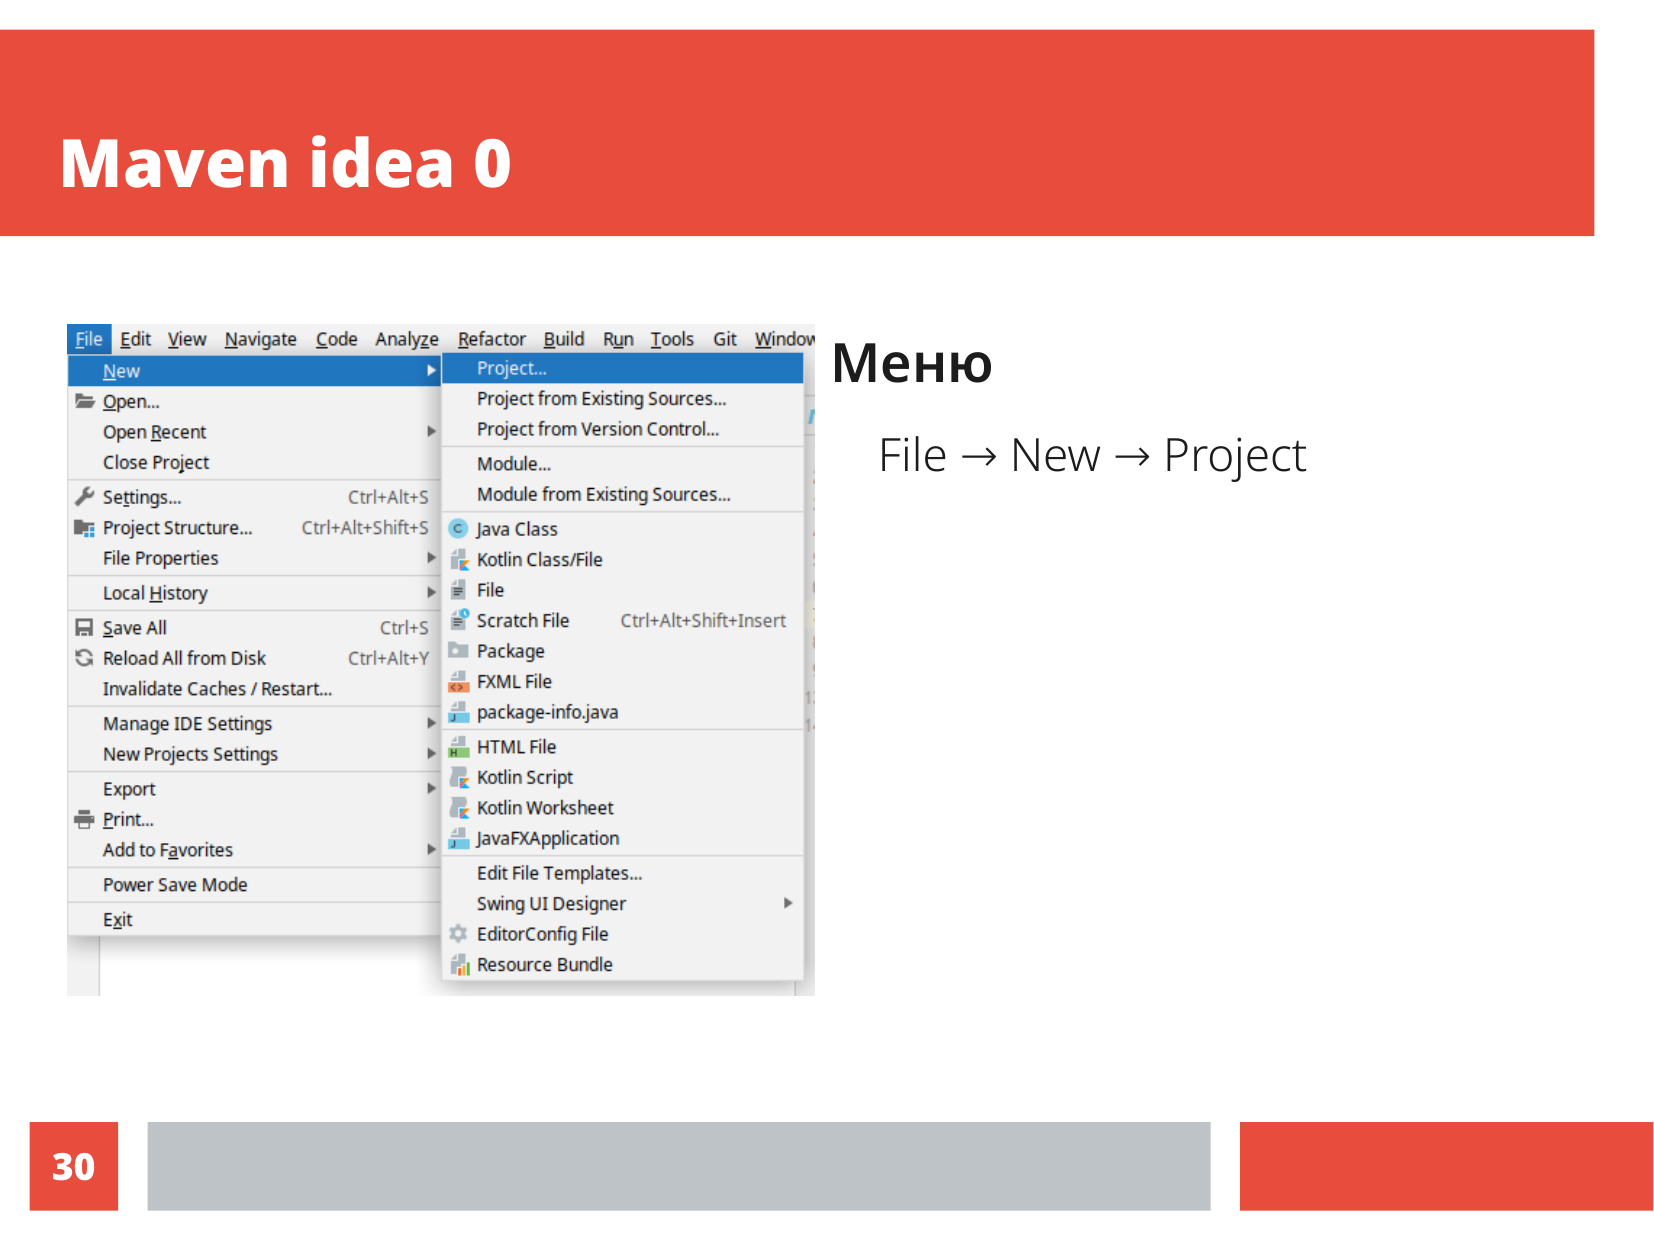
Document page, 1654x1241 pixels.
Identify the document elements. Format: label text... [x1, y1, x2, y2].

list Меню File → New → Project [830, 324, 1566, 1093]
picture [67, 324, 815, 996]
title Maven idea 0 [59, 59, 1595, 207]
